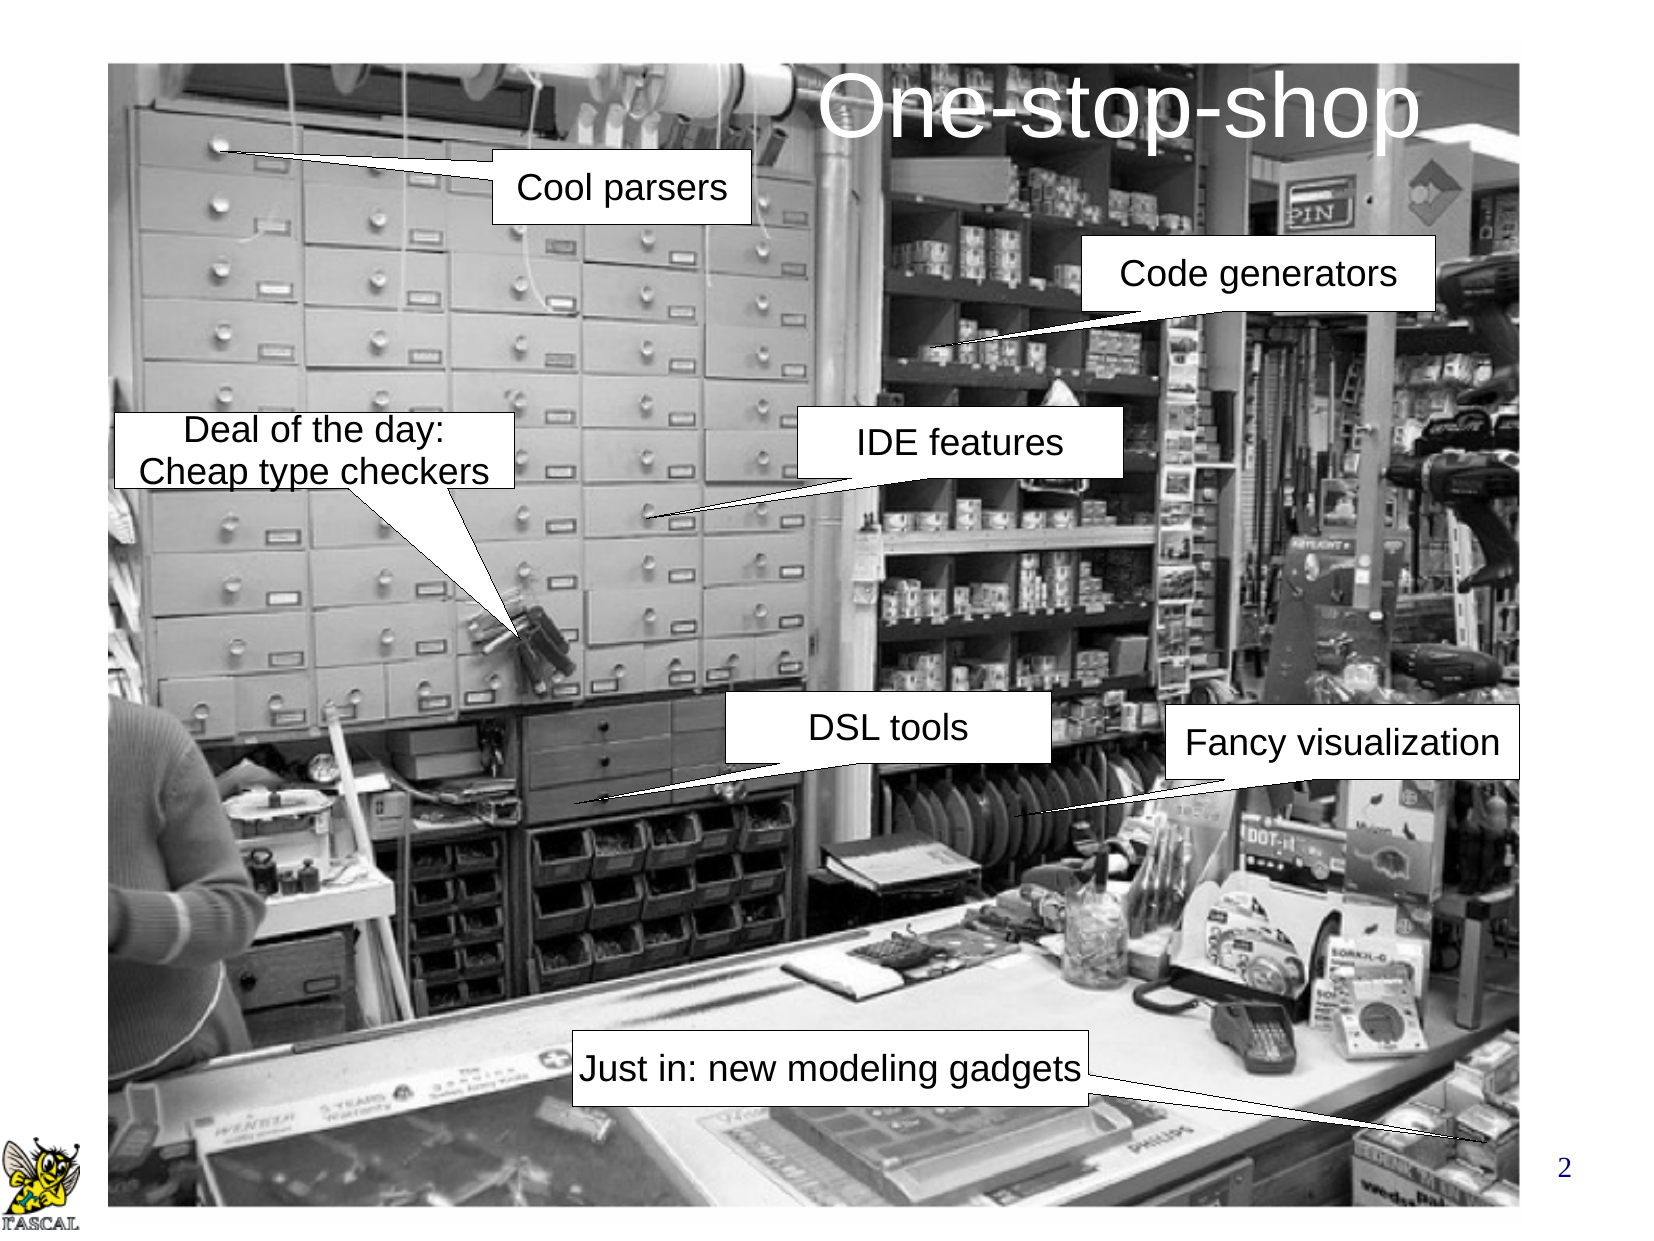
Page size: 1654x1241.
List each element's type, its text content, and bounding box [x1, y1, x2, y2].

text_box One-stop-shop [801, 47, 1438, 165]
text_box Fancy visualization [1014, 704, 1520, 817]
picture [108, 41, 1522, 1224]
text_box Just in: new modeling gadgets [572, 1030, 1487, 1143]
text_box IDE features [646, 406, 1124, 519]
text_box Deal of the day: Cheap type checkers [114, 412, 521, 640]
text_box Cool parsers [220, 149, 752, 225]
text_box Code generators [930, 235, 1436, 348]
picture [1, 1137, 80, 1230]
text_box DSL tools [574, 691, 1052, 804]
